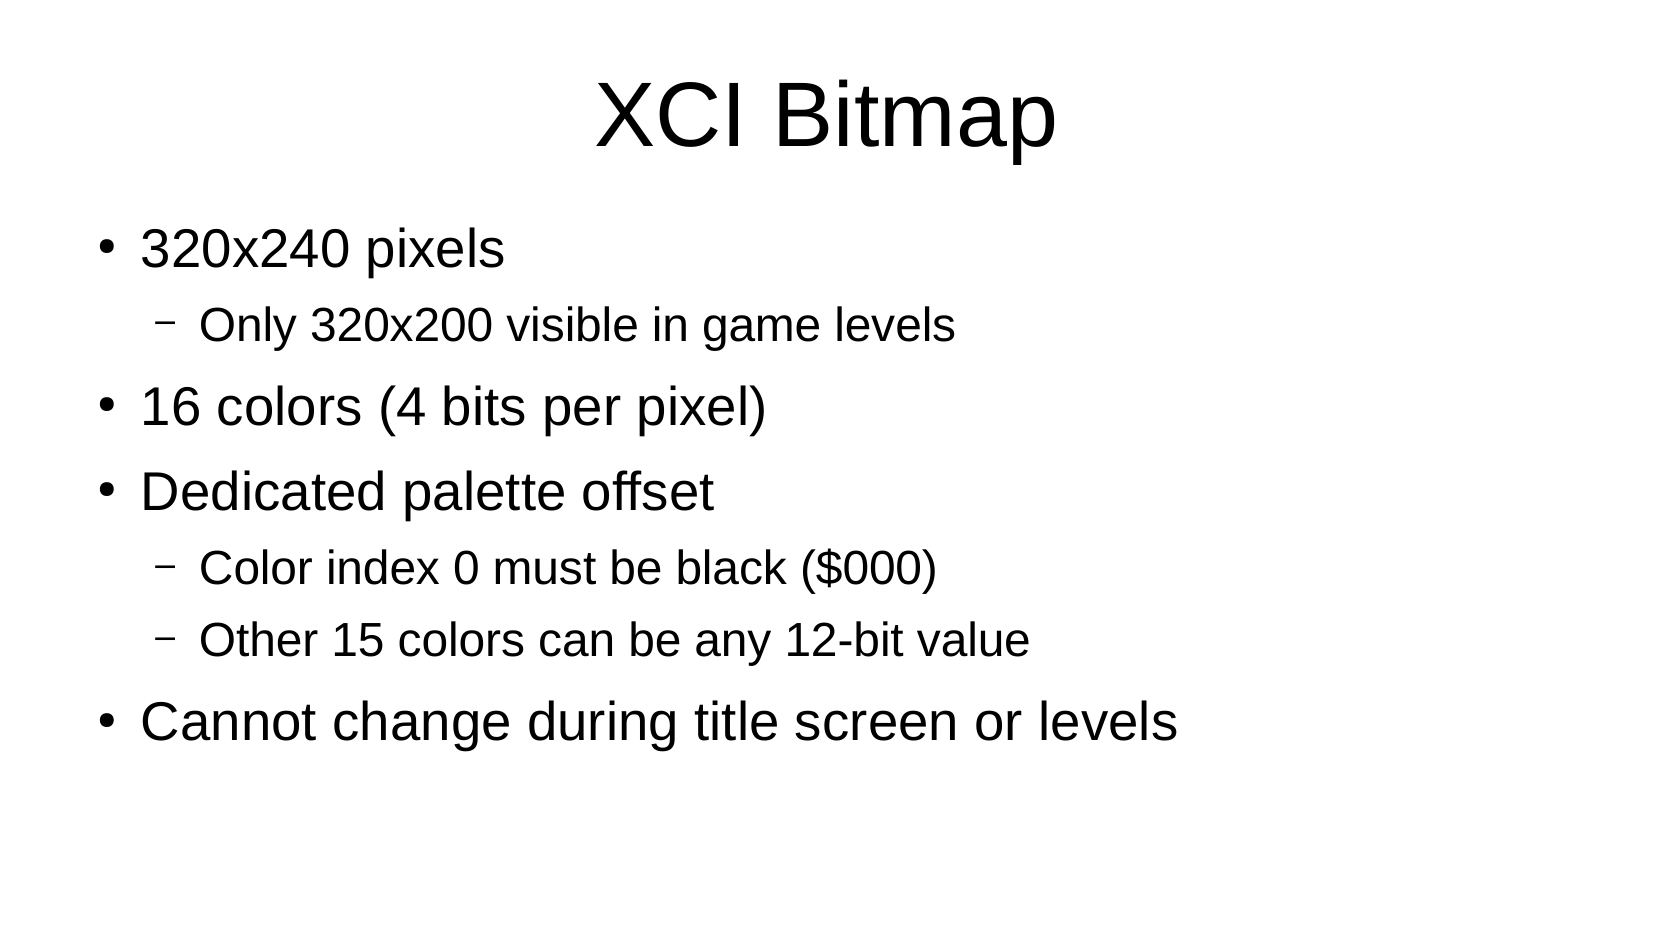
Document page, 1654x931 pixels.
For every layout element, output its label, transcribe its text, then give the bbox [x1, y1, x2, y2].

list 320x240 pixels Only 320x200 visible in game levels 16 colors (4 bits per pixel) Dedicated palette offset Color index 0 must be black ($000) Other 15 colors can be any 12-bit value Cannot change during title screen or levels [82, 217, 1571, 758]
title XCI Bitmap [82, 37, 1571, 193]
